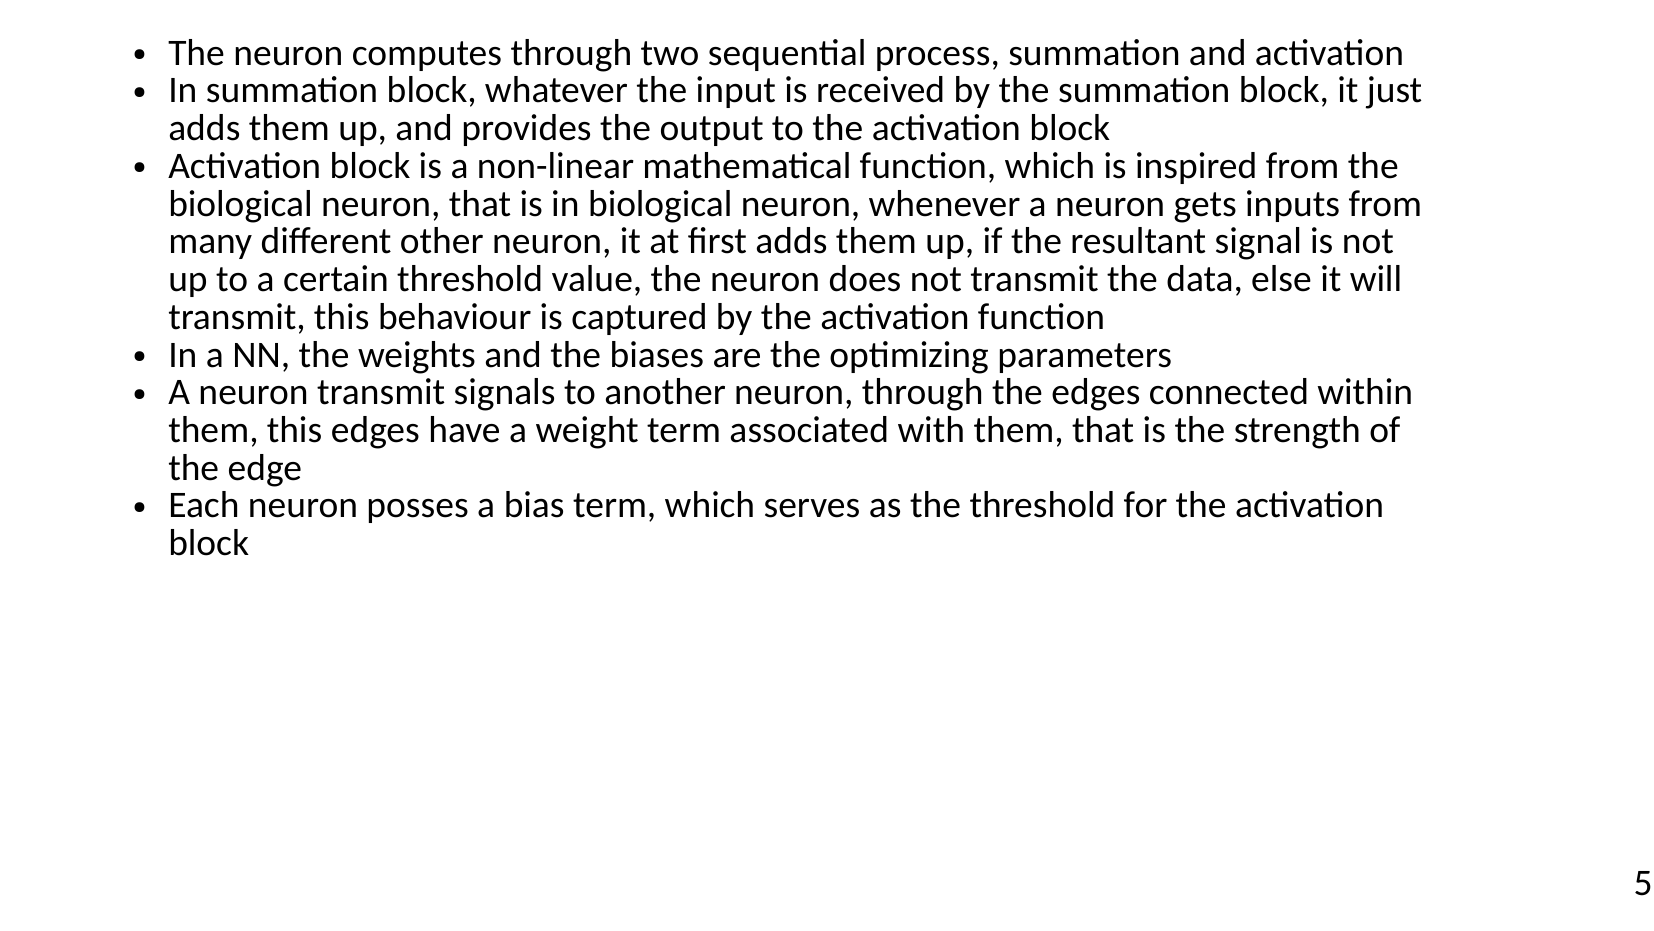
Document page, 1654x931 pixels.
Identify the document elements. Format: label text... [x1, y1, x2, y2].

text_box <number> [1479, 860, 1654, 931]
text_box The neuron computes through two sequential process, summation and activation In summation block, whatever the input is received by the summation block, it just adds them up, and provides the output to the activation block Activation block is a non-linear mathematical function, which is inspired from the biological neuron, that is in biological neuron, whenever a neuron gets inputs from many different other neuron, it at first adds them up, if the resultant signal is not up to a certain threshold value, the neuron does not transmit the data, else it will transmit, this behaviour is captured by the activation function In a NN, the weights and the biases are the optimizing parameters A neuron transmit signals to another neuron, through the edges connected within them, this edges have a weight term associated with them, that is the strength of the edge Each neuron posses a bias term, which serves as the threshold for the activation block [118, 29, 1447, 573]
